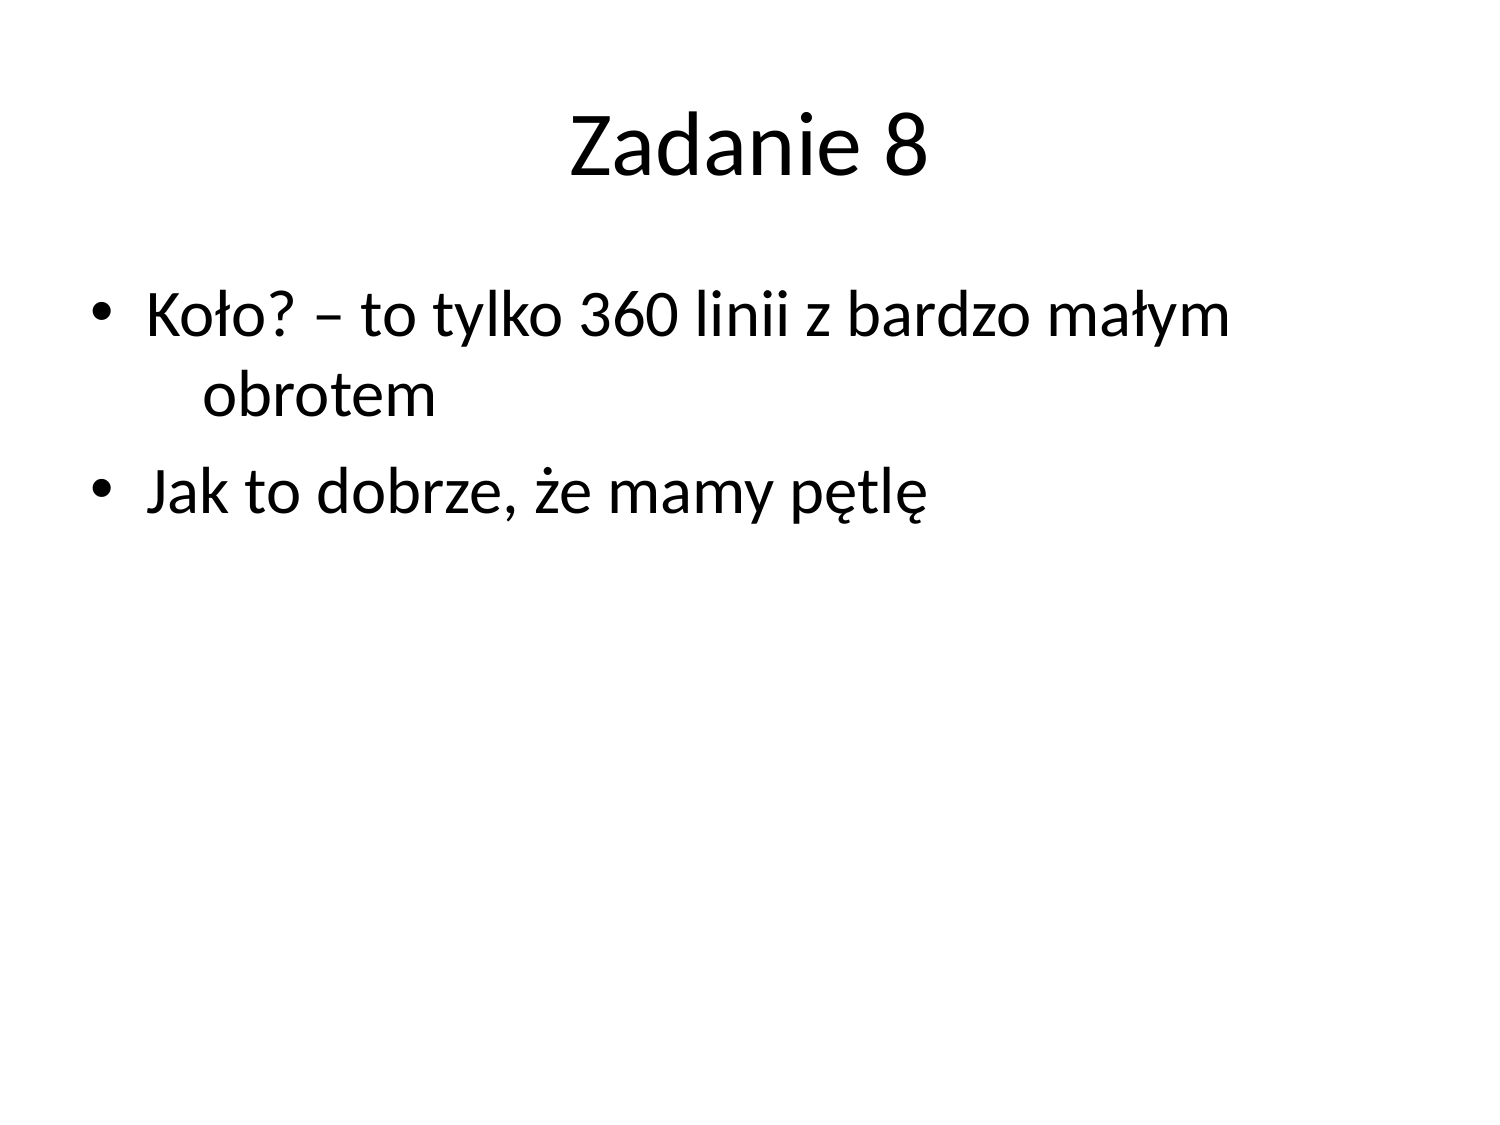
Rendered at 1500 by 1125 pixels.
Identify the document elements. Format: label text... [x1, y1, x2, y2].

list Koło? – to tylko 360 linii z bardzo małym obrotem Jak to dobrze, że mamy pętlę [75, 262, 1426, 1005]
title Zadanie 8 [75, 45, 1426, 233]
